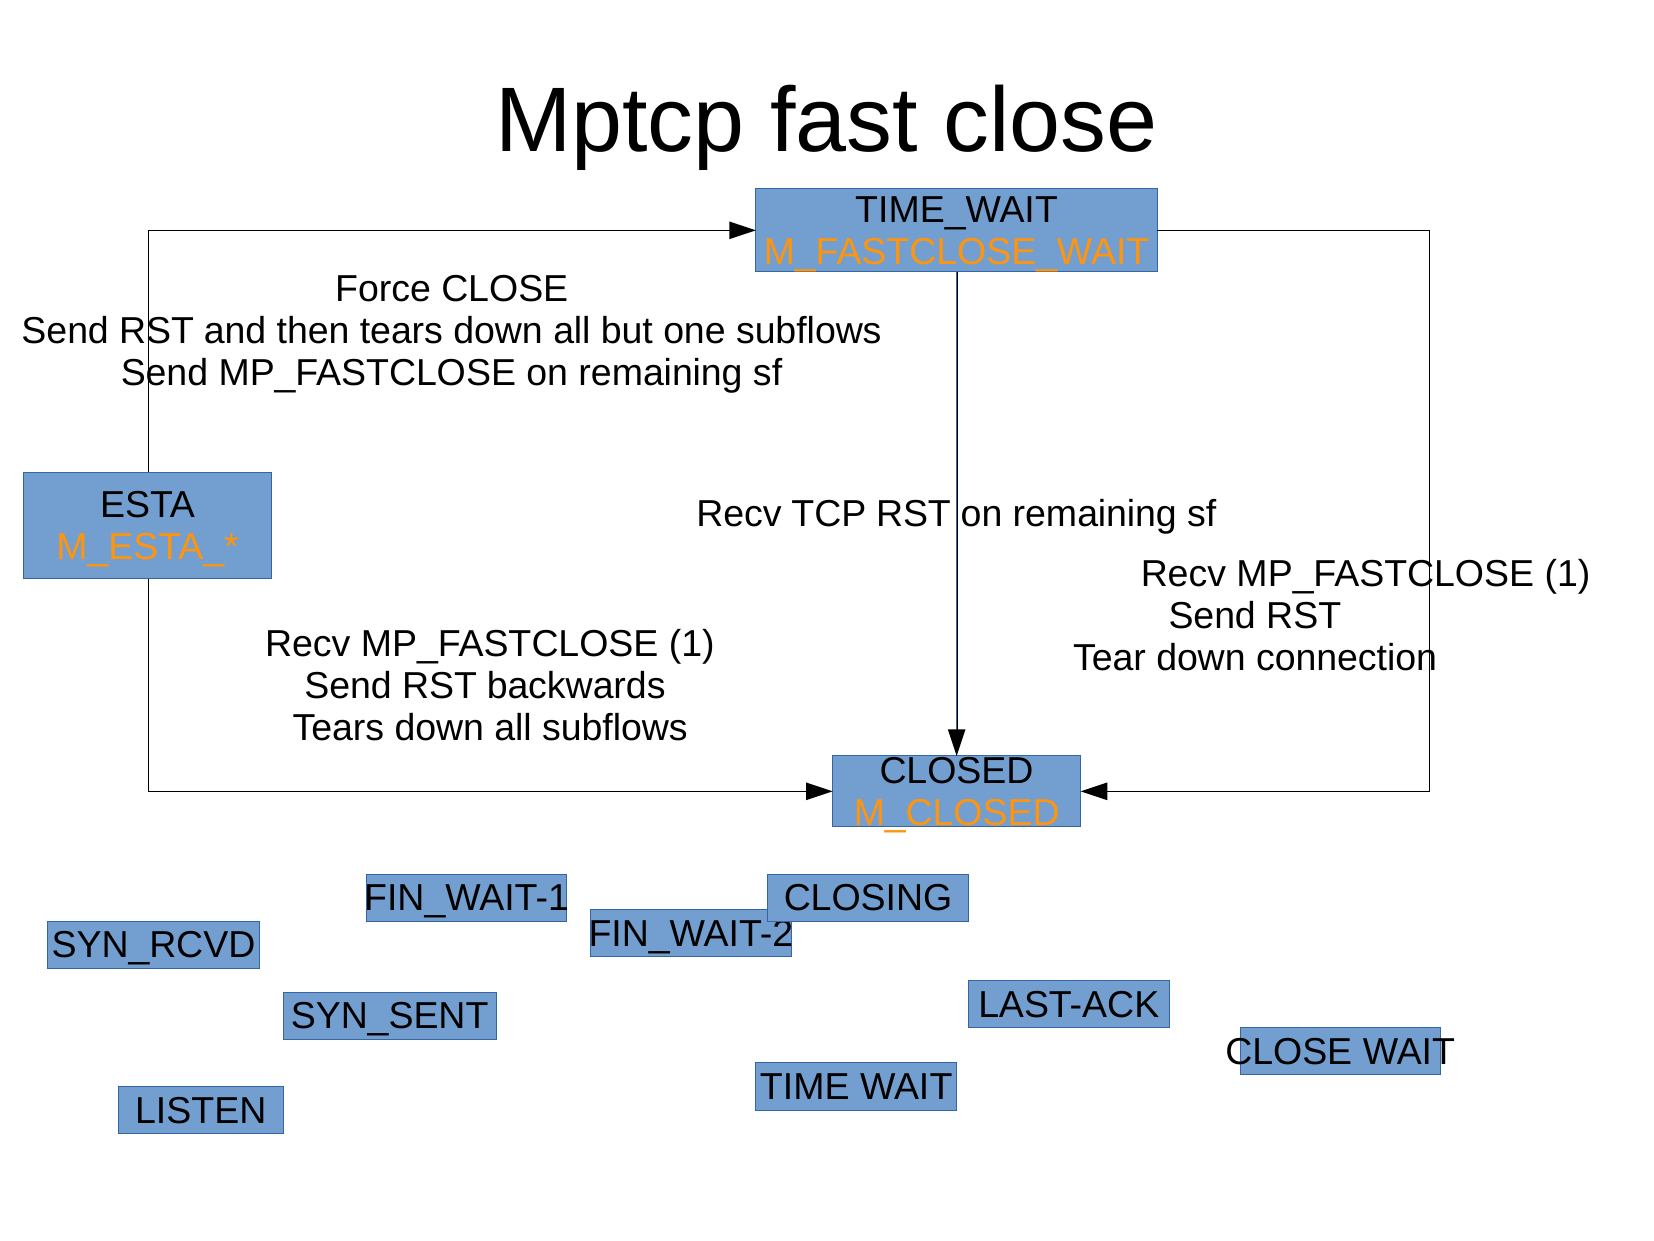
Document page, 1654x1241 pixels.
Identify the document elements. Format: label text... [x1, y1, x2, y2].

text_box TIME_WAIT M_FASTCLOSE_WAIT [755, 189, 1158, 272]
text_box LAST-ACK [968, 980, 1170, 1028]
text_box LISTEN [118, 1086, 284, 1134]
text_box CLOSE WAIT [1240, 1027, 1441, 1075]
text_box CLOSING [767, 874, 969, 922]
text_box TIME WAIT [755, 1062, 957, 1111]
text_box SYN_SENT [283, 992, 497, 1040]
text_box FIN_WAIT-1 [366, 874, 567, 922]
text_box FIN_WAIT-2 [590, 909, 792, 957]
text_box ESTA M_ESTA_* [23, 472, 272, 579]
text_box SYN_RCVD [47, 921, 260, 969]
title Mptcp fast close [82, 49, 1571, 189]
text_box CLOSED M_CLOSED [832, 755, 1081, 827]
